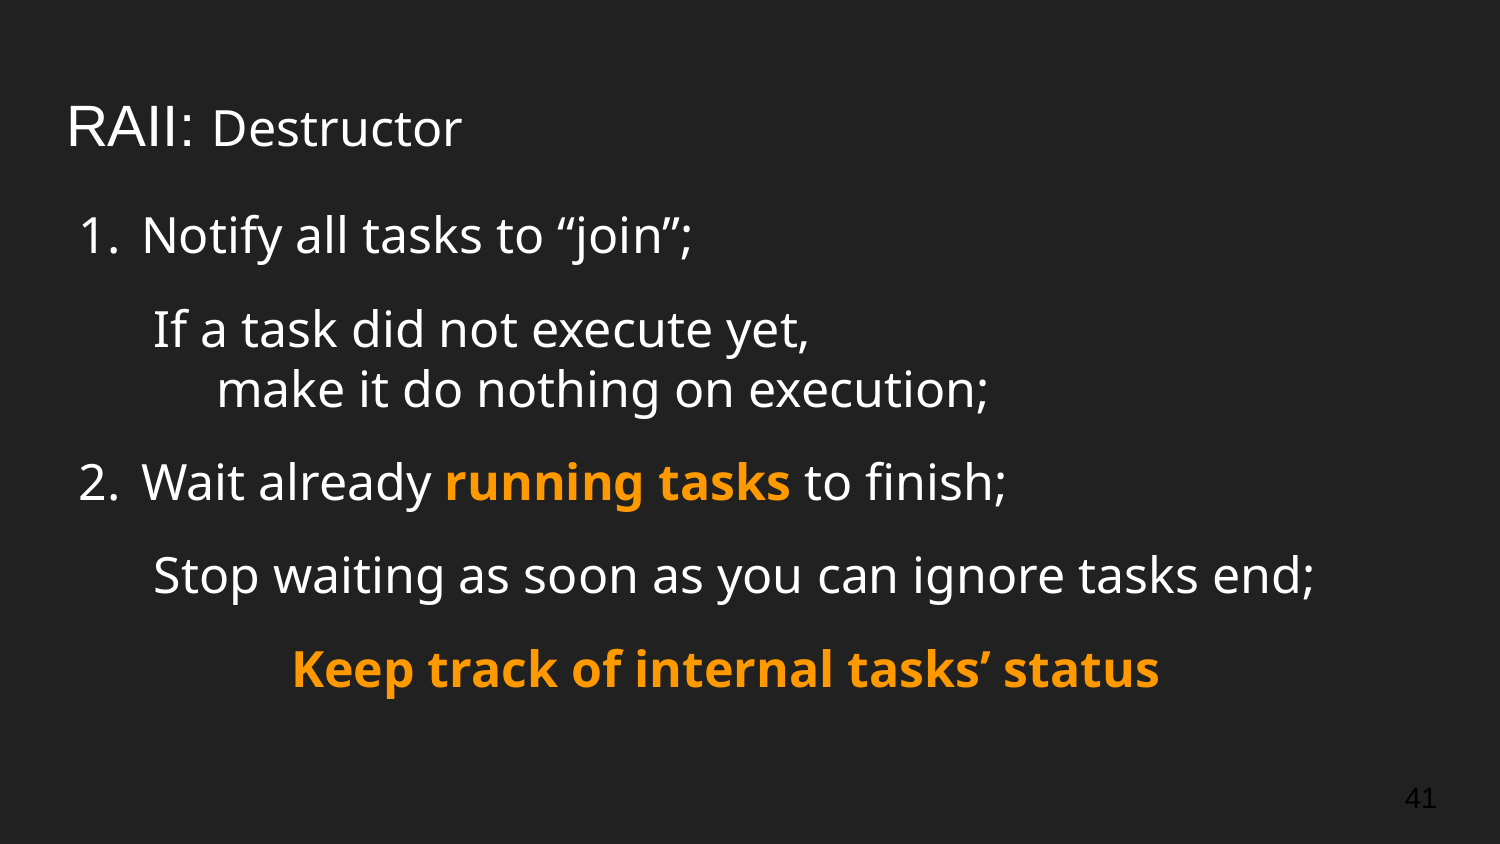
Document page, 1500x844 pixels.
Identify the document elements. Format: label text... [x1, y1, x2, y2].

list Notify all tasks to “join”; If a task did not execute yet, make it do nothing on execution; Wait already running tasks to finish; Stop waiting as soon as you can ignore tasks end; Keep track of internal tasks’ status [51, 189, 1449, 750]
slide_number <number> [1389, 764, 1480, 830]
title RAII: Destructor [51, 72, 1449, 167]
